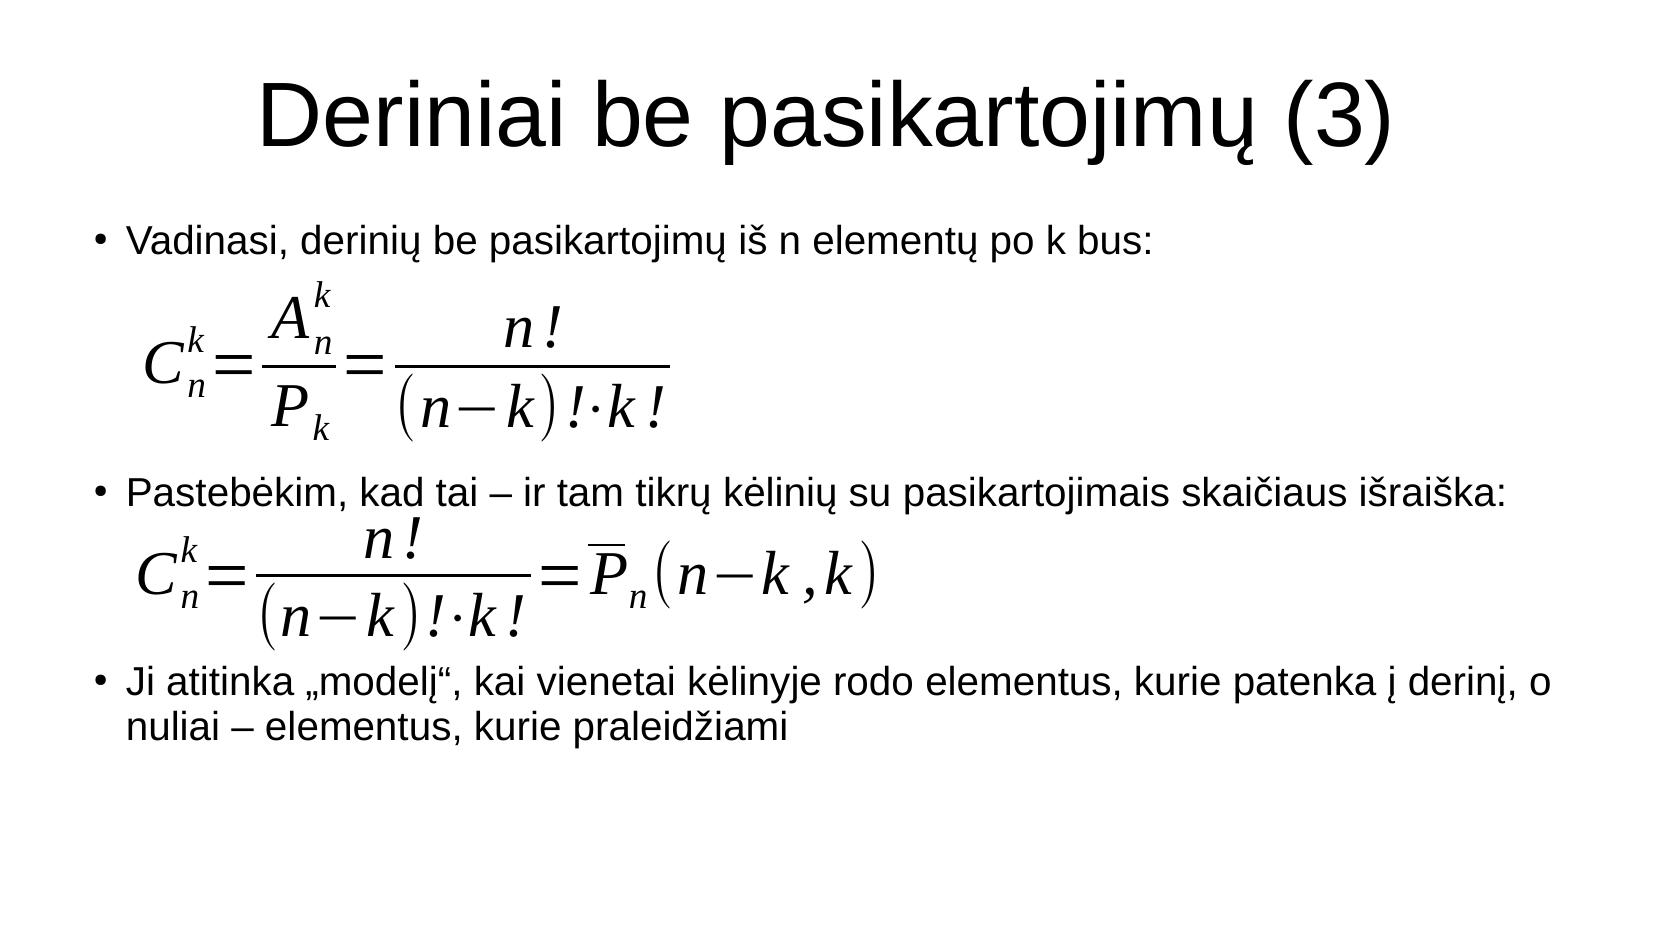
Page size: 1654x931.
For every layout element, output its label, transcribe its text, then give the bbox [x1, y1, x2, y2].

list Vadinasi, derinių be pasikartojimų iš n elementų po k bus: Pastebėkim, kad tai – ir tam tikrų kėlinių su pasikartojimais skaičiaus išraiška: Ji atitinka „modelį“, kai vienetai kėlinyje rodo elementus, kurie patenka į derinį, o nuliai – elementus, kurie praleidžiami [82, 217, 1571, 757]
title Deriniai be pasikartojimų (3) [82, 36, 1571, 193]
chart [135, 274, 679, 449]
chart [129, 501, 886, 655]
